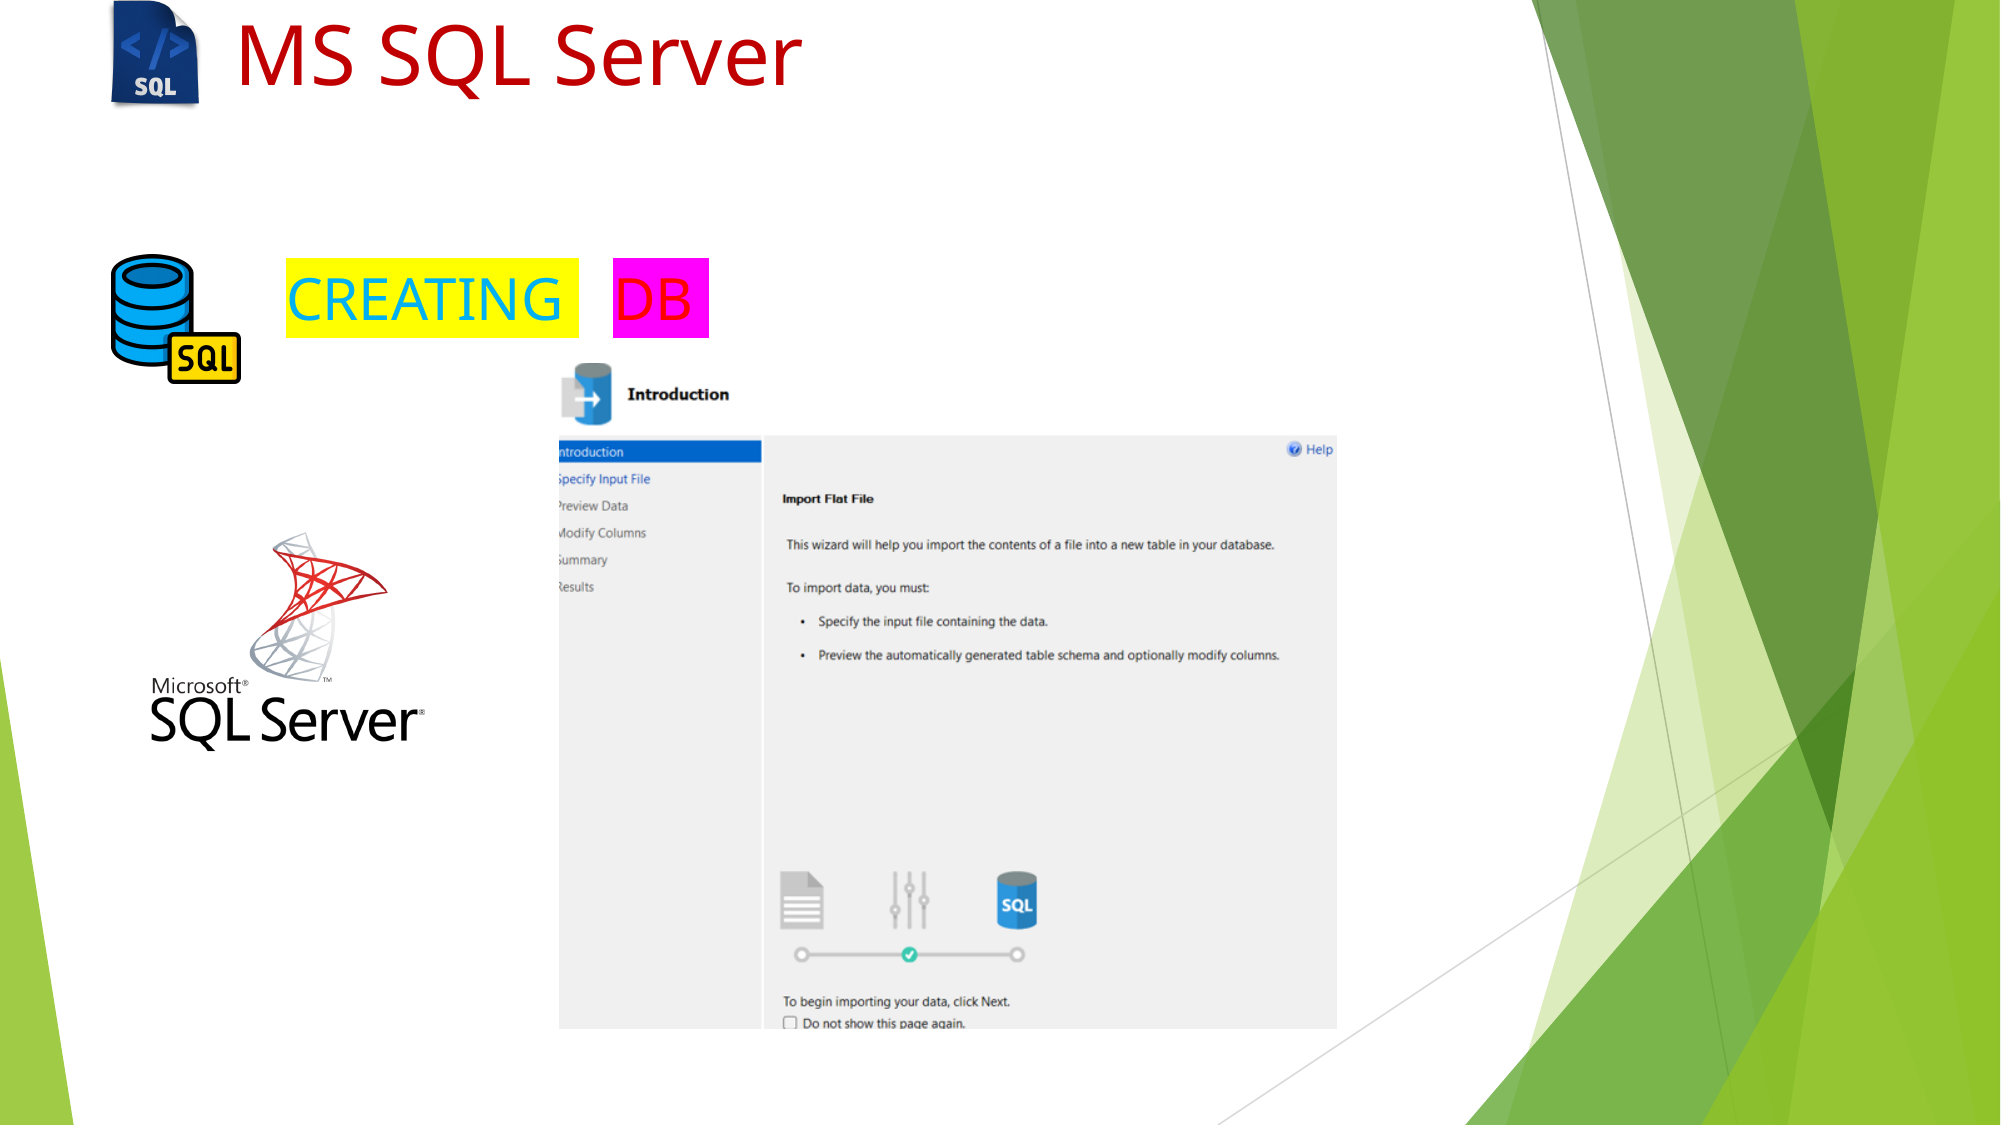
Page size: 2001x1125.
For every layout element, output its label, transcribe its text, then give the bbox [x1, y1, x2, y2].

picture [86, 0, 221, 120]
picture [111, 254, 241, 384]
text_box CREATING [271, 254, 598, 341]
picture [130, 484, 446, 799]
text_box DB [598, 254, 728, 341]
picture [559, 363, 1337, 1029]
text_box MS SQL Server [221, 0, 1316, 112]
